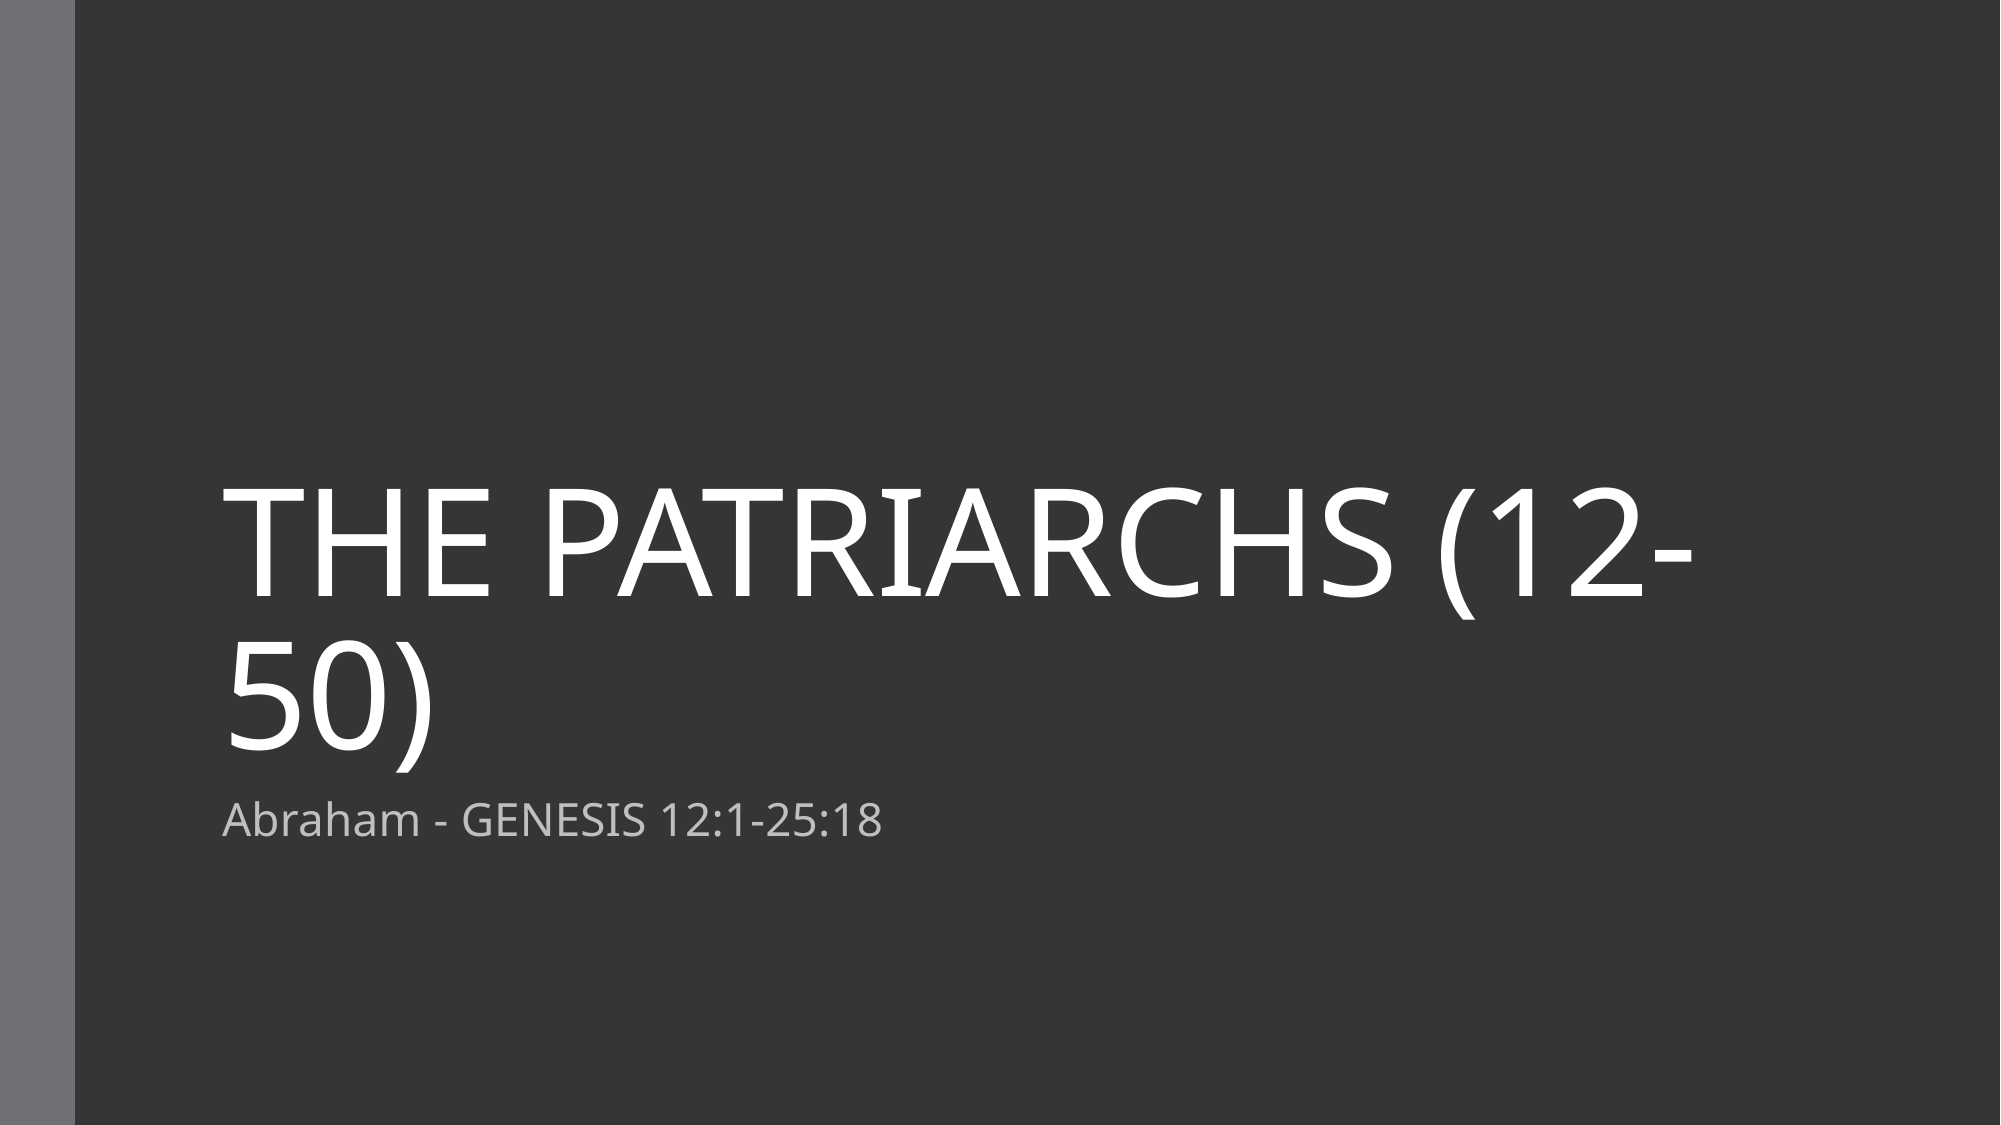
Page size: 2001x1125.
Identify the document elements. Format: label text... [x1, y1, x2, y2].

title THE PATRIARCHS (12-50) [206, 124, 1752, 787]
subtitle Abraham - GENESIS 12:1-25:18 [206, 787, 1752, 1066]
